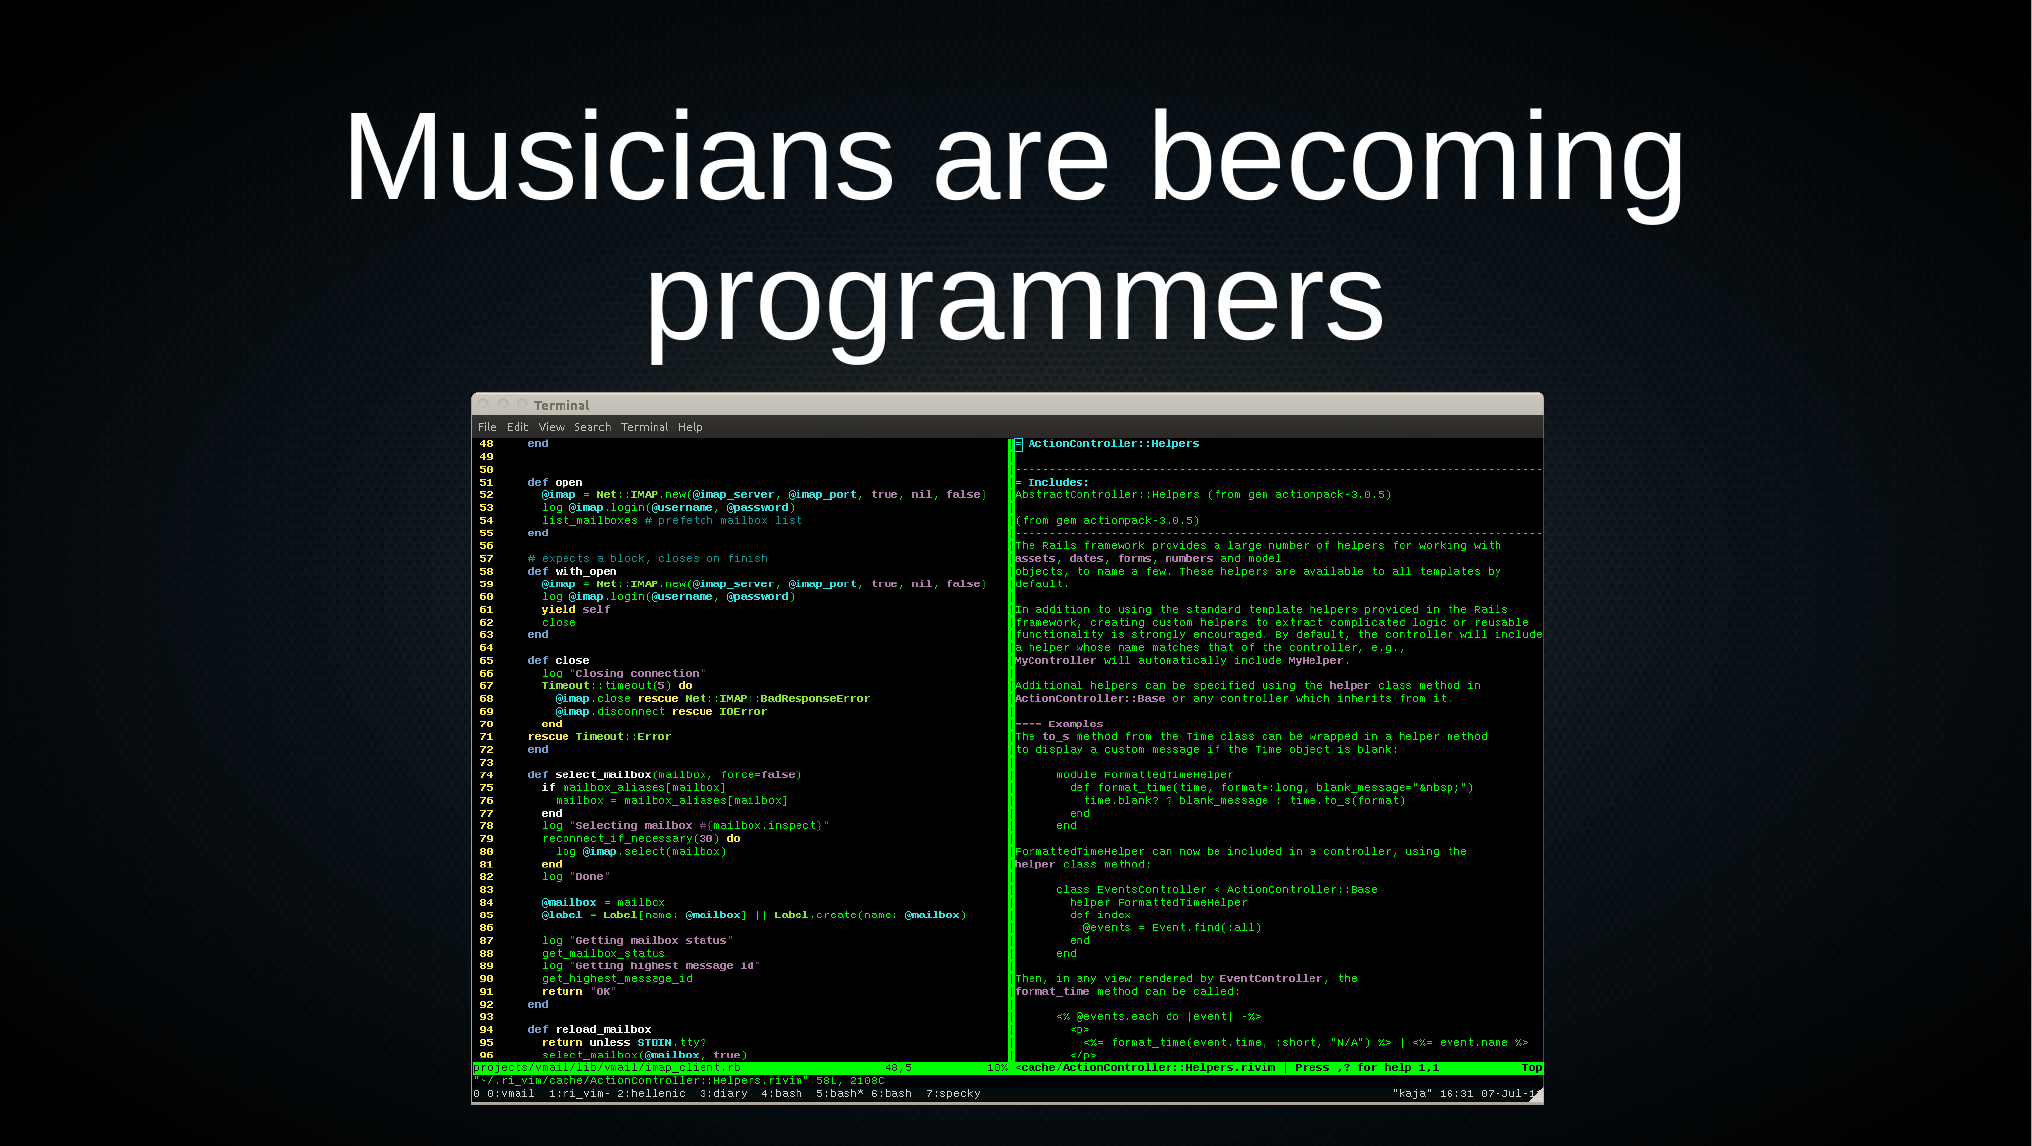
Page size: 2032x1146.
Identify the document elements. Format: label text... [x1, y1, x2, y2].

picture [0, 0, 2032, 1146]
subtitle Musicians are becoming programmers [101, 45, 1930, 408]
